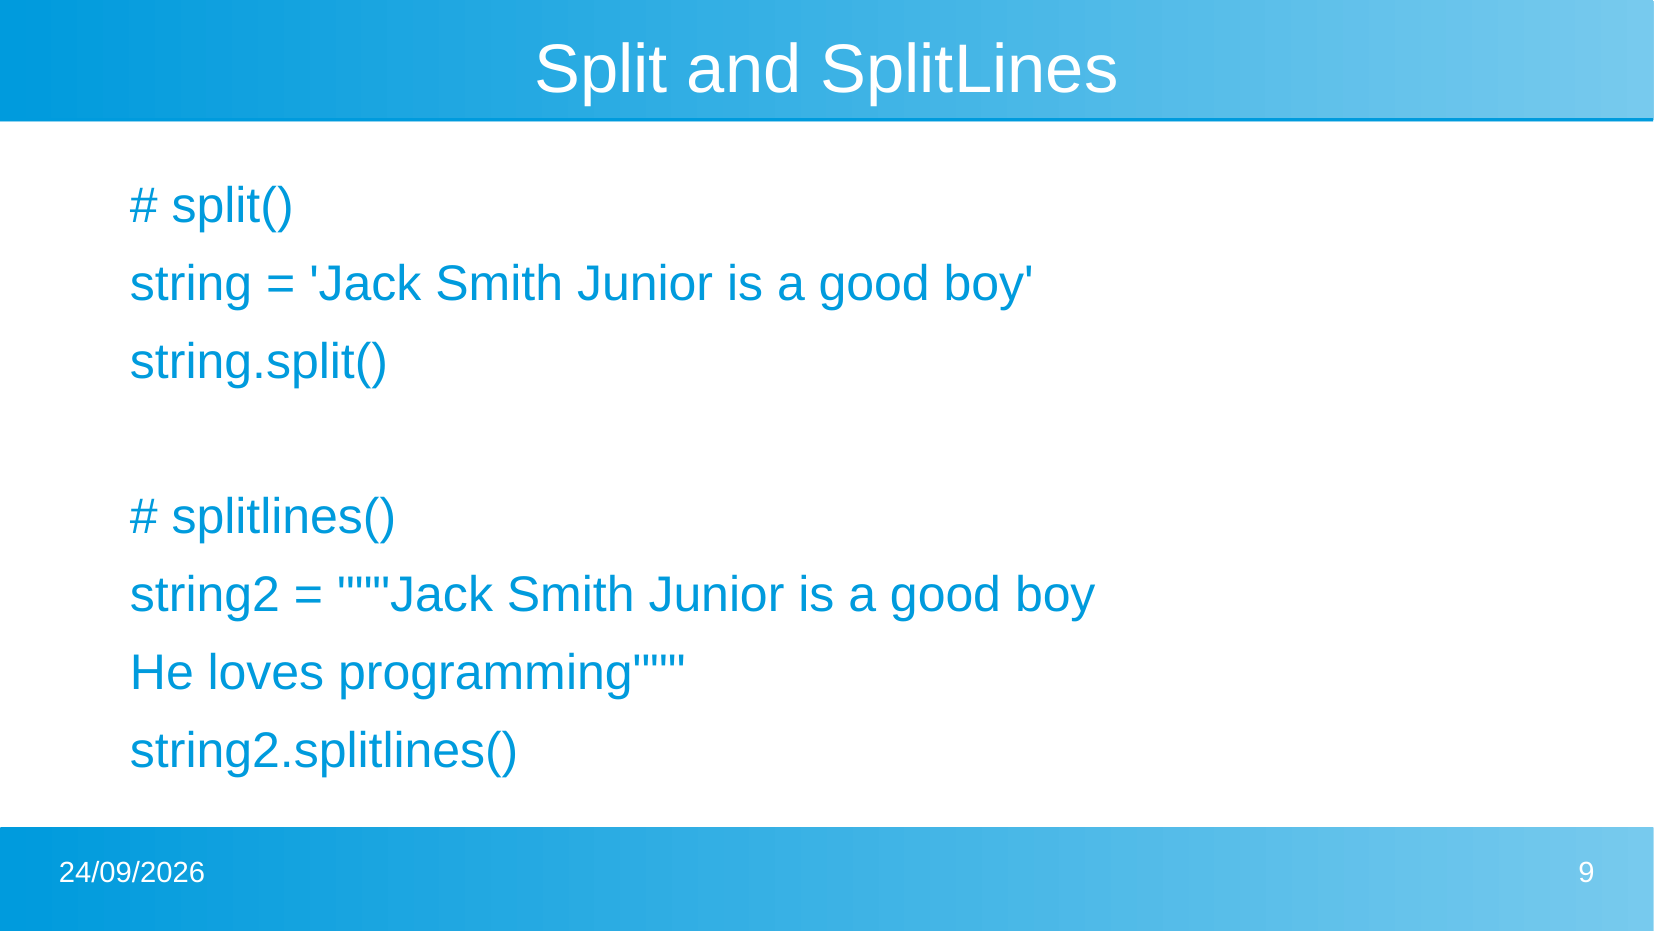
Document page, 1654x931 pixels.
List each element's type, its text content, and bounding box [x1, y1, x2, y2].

title Split and SplitLines [59, 29, 1595, 108]
list # split() string = 'Jack Smith Junior is a good boy' string.split() # splitlines() string2 = """Jack Smith Junior is a good boy He loves programming""" string2.splitlines() [59, 177, 1595, 768]
